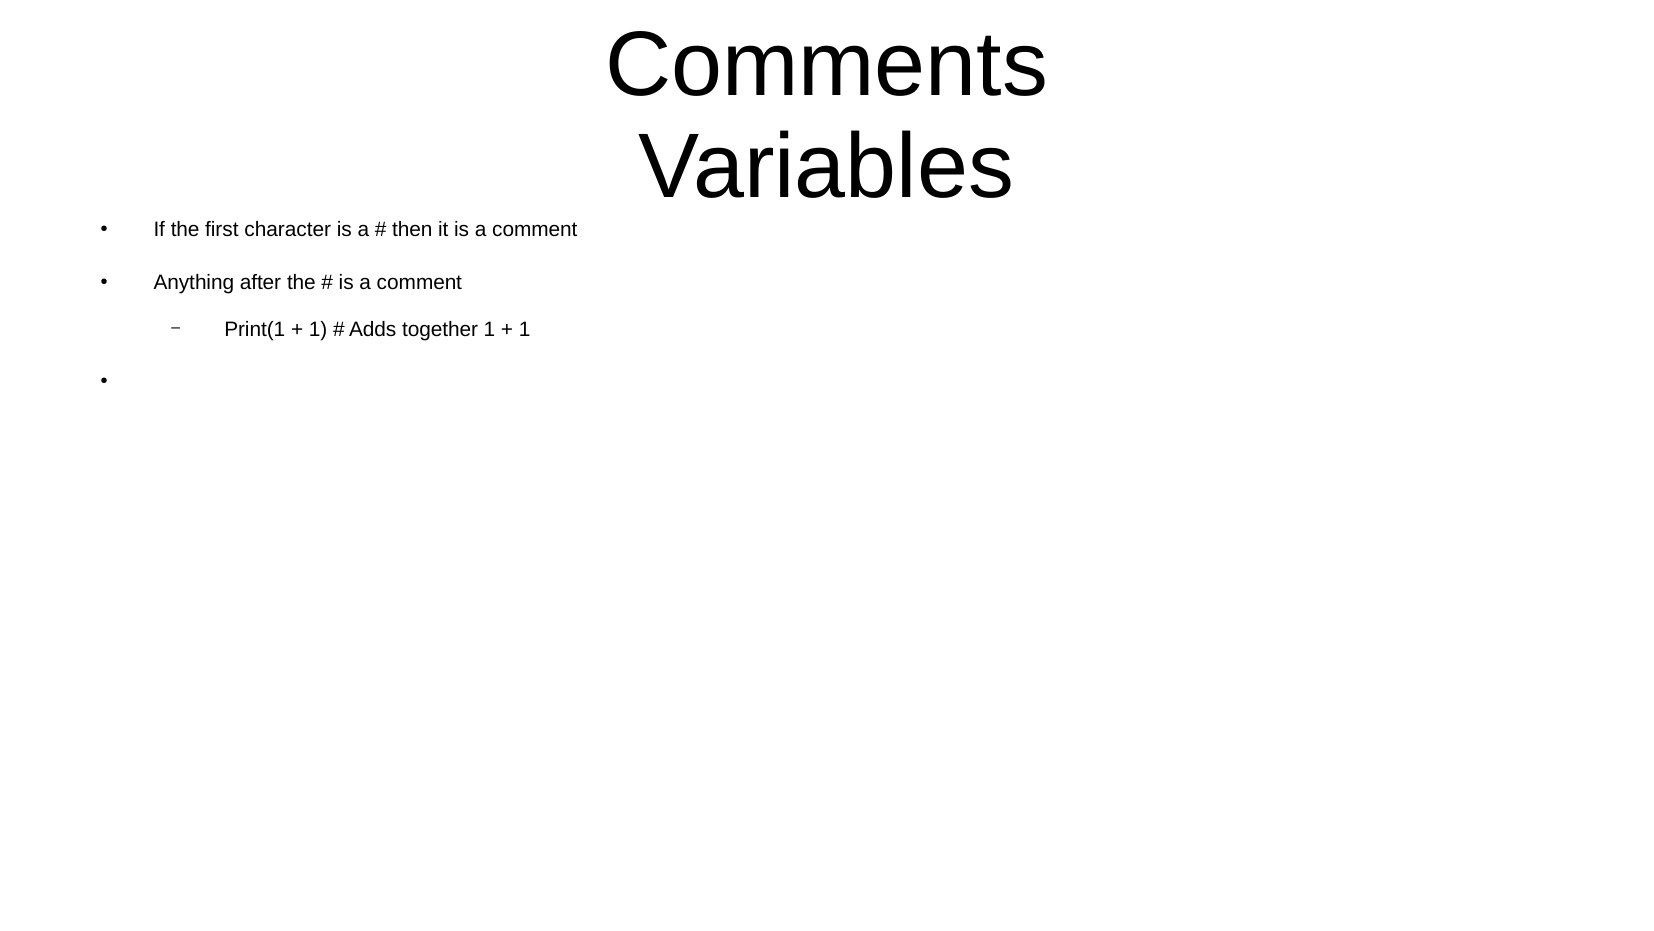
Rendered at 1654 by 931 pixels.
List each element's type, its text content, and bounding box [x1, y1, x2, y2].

title Comments Variables [82, 12, 1571, 217]
list If the first character is a # then it is a comment Anything after the # is a comment Print(1 + 1) # Adds together 1 + 1 [82, 217, 1576, 916]
